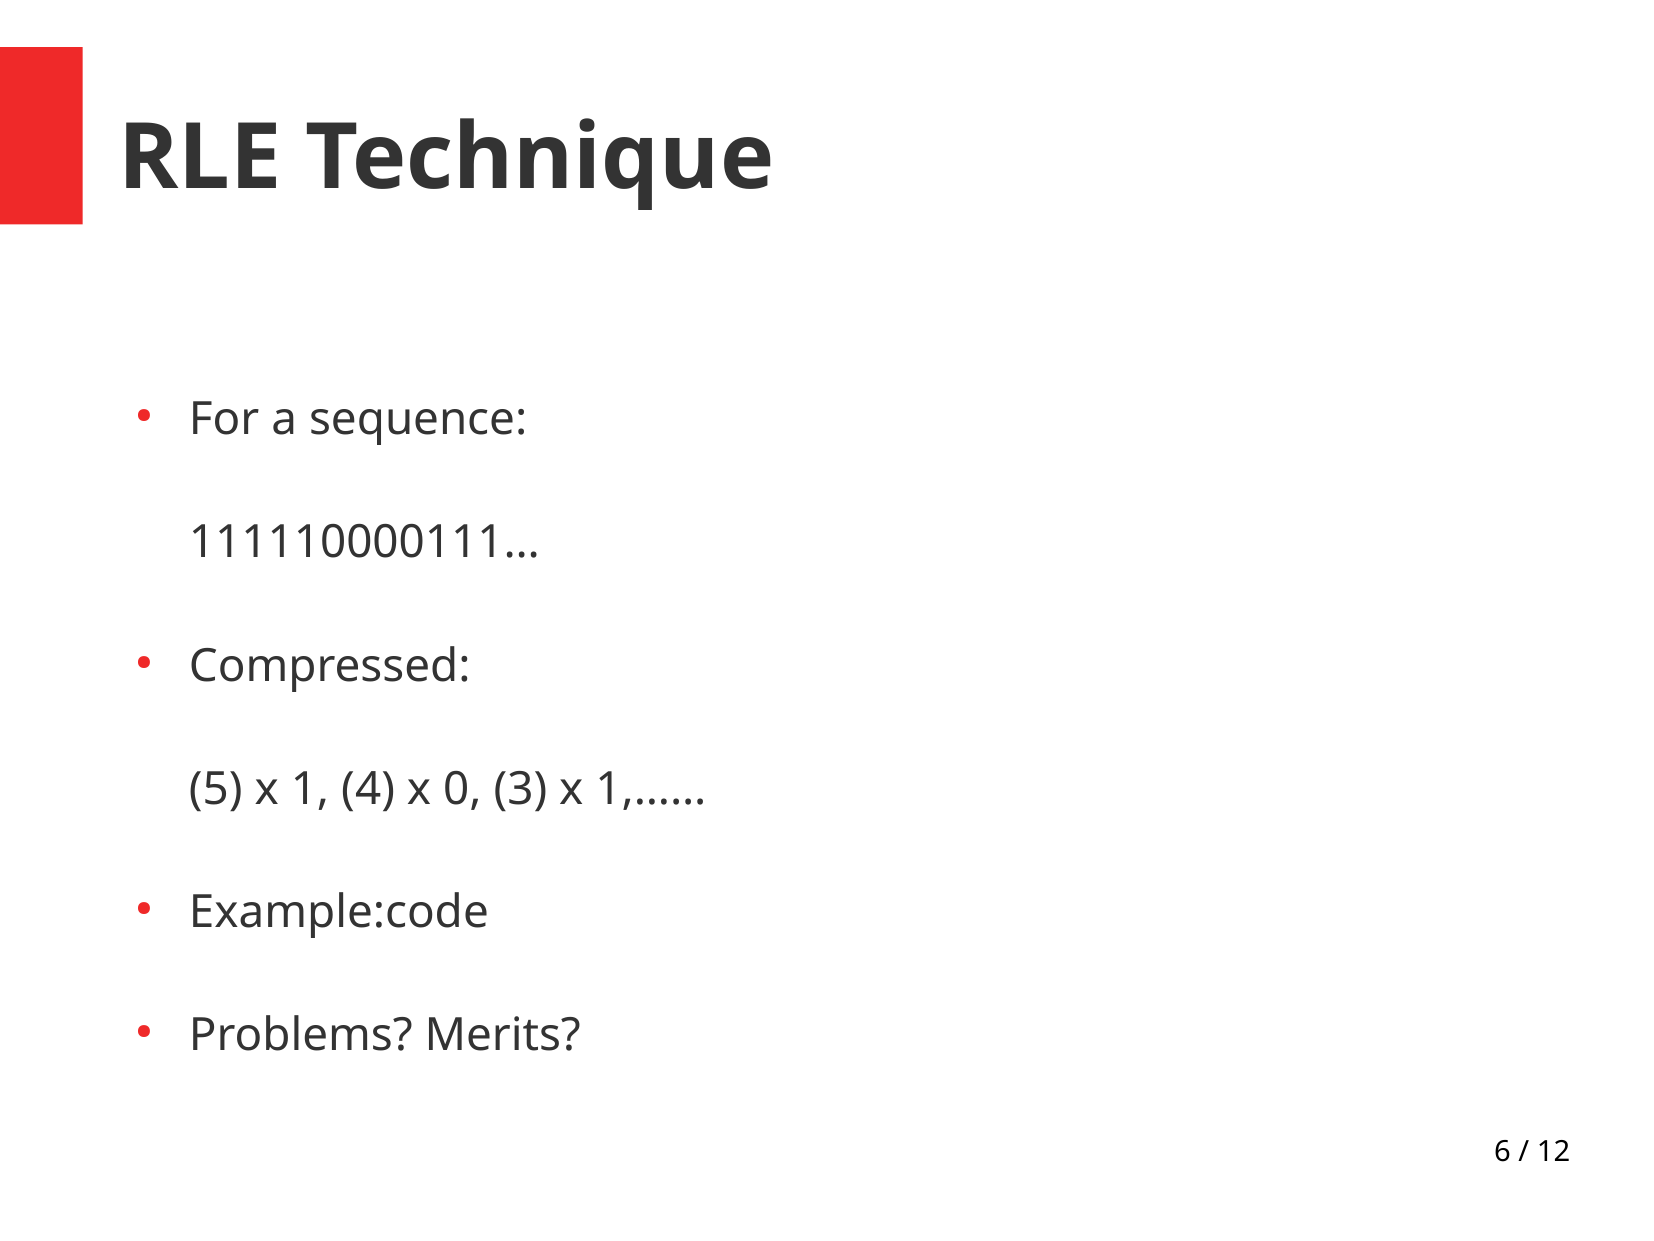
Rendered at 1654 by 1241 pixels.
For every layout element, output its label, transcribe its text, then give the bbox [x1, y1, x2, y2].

list For a sequence: 111110000111… Compressed: (5) x 1, (4) x 0, (3) x 1,…… Example:code Problems? Merits? [118, 354, 1535, 1074]
title RLE Technique [118, 49, 1571, 257]
